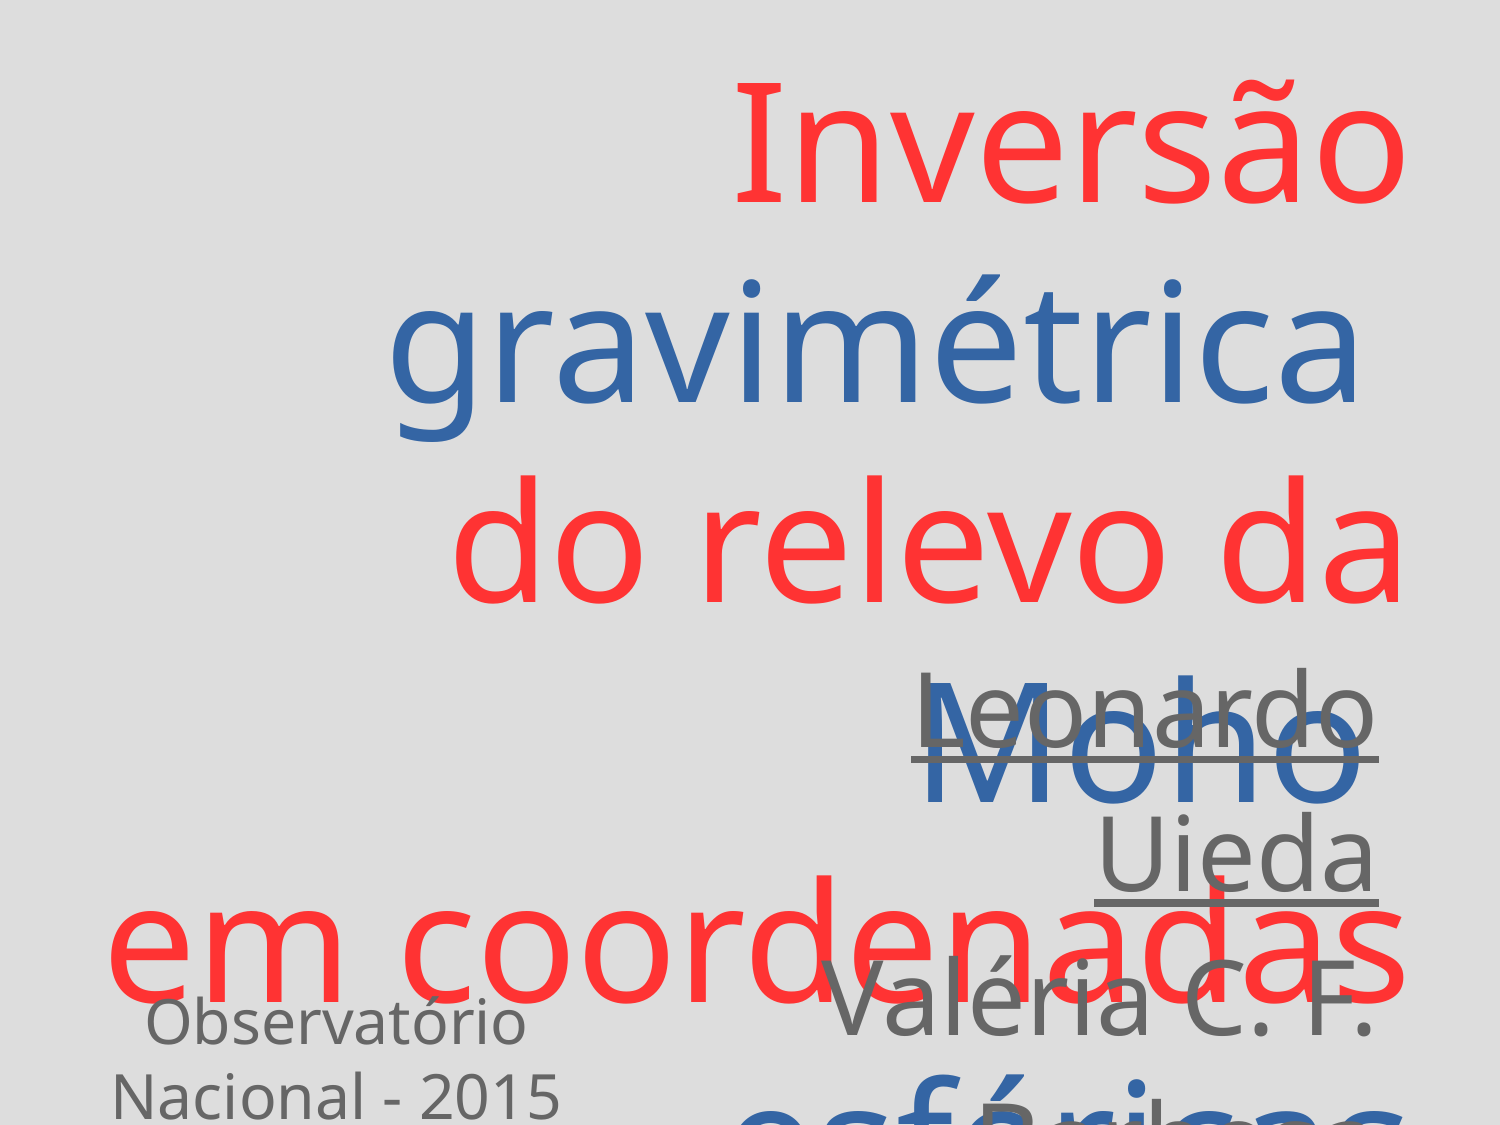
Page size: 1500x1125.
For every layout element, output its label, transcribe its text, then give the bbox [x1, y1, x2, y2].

title Inversão gravimétrica do relevo da Moho em coordenadas esféricas [35, 22, 1480, 668]
title Leonardo Uieda Valéria C. F. Barbosa [720, 611, 1480, 1004]
title Observatório Nacional - 2015 [23, 968, 650, 1099]
